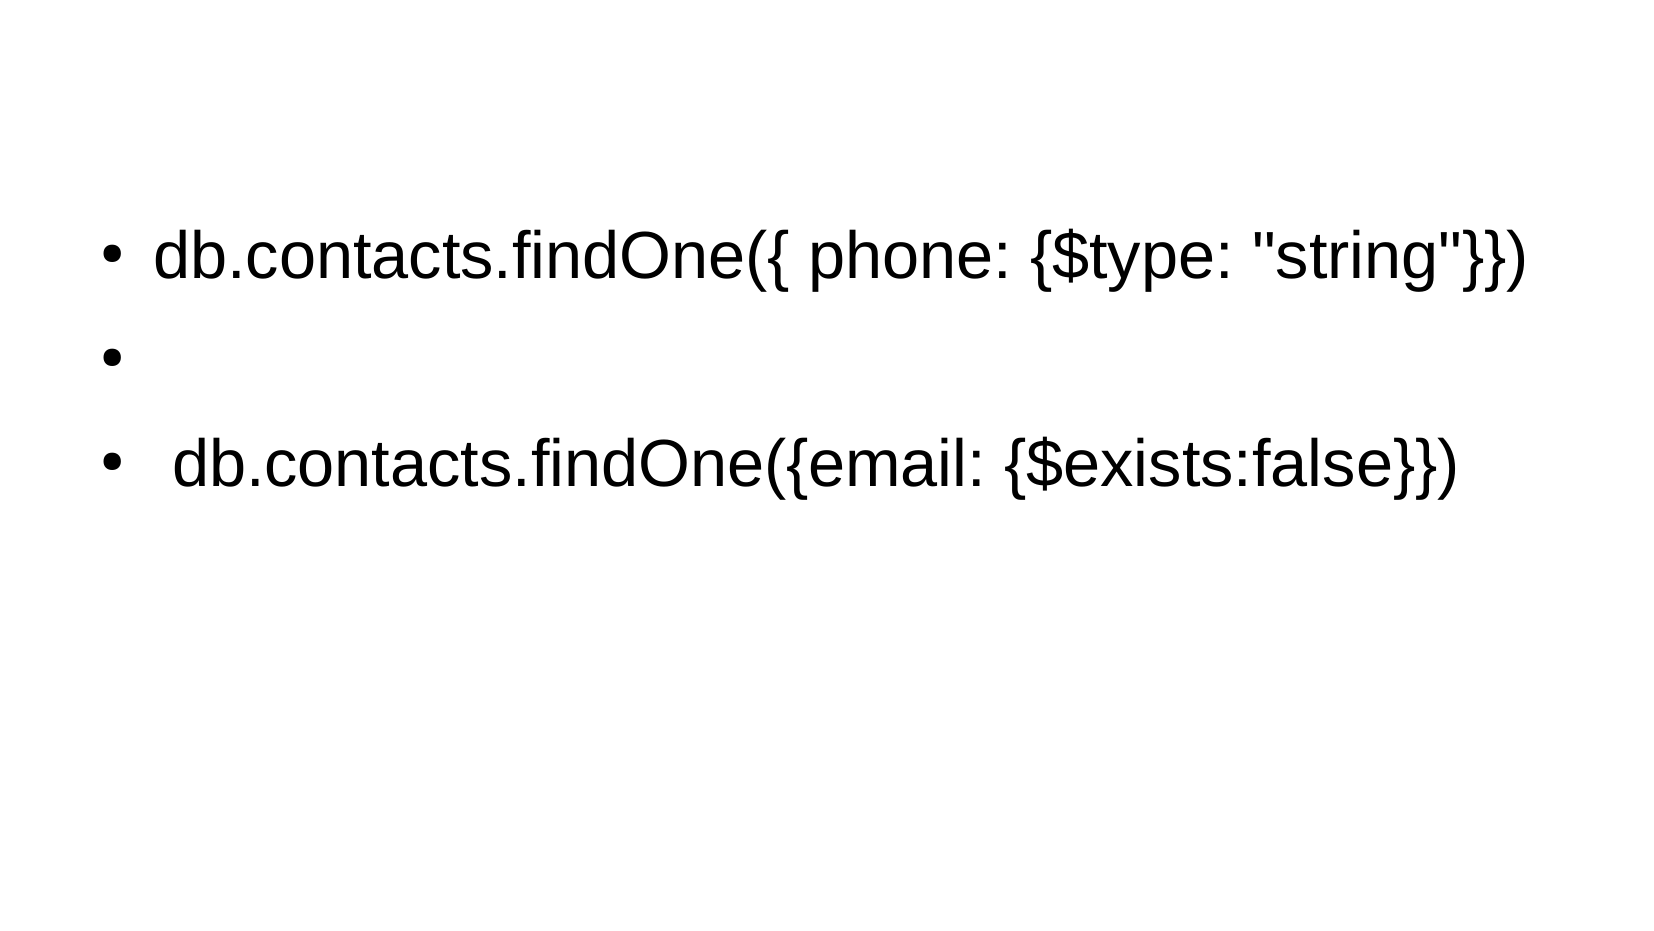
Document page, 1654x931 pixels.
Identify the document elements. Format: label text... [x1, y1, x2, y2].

list db.contacts.findOne({ phone: {$type: "string"}}) db.contacts.findOne({email: {$exists:false}}) [82, 217, 1571, 758]
